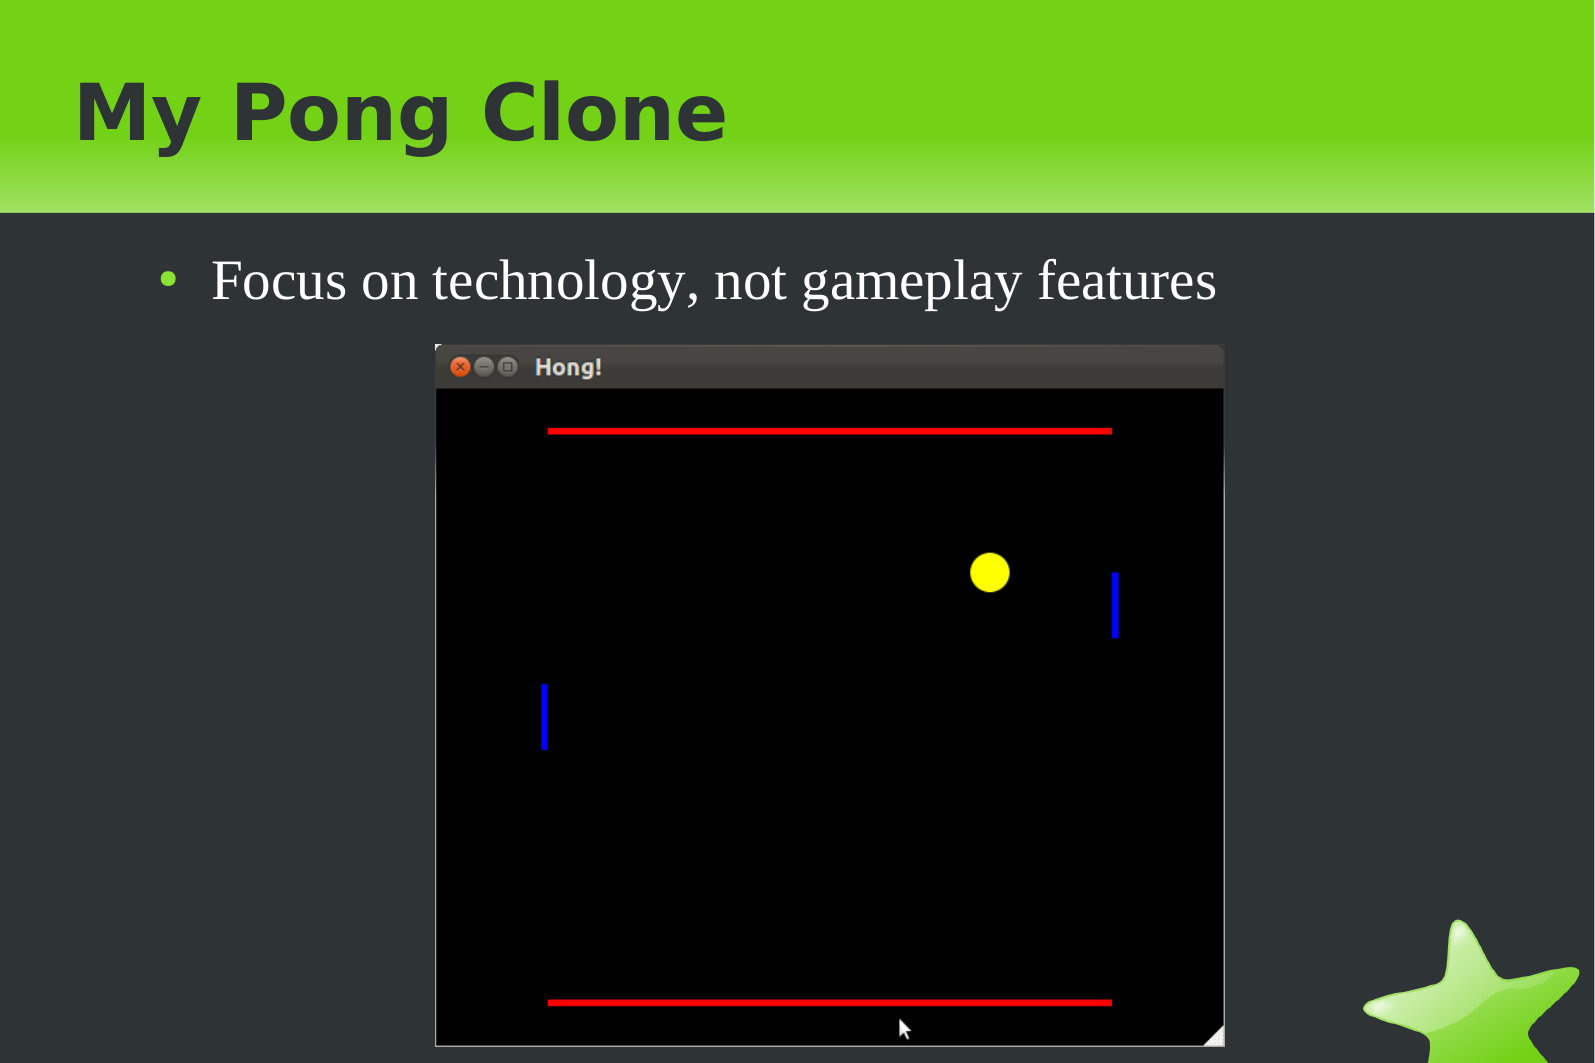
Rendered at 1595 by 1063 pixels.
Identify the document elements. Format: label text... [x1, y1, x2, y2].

list Focus on technology, not gameplay features [79, 248, 1515, 951]
picture [0, 0, 1595, 1063]
title My Pong Clone [74, 25, 1510, 203]
